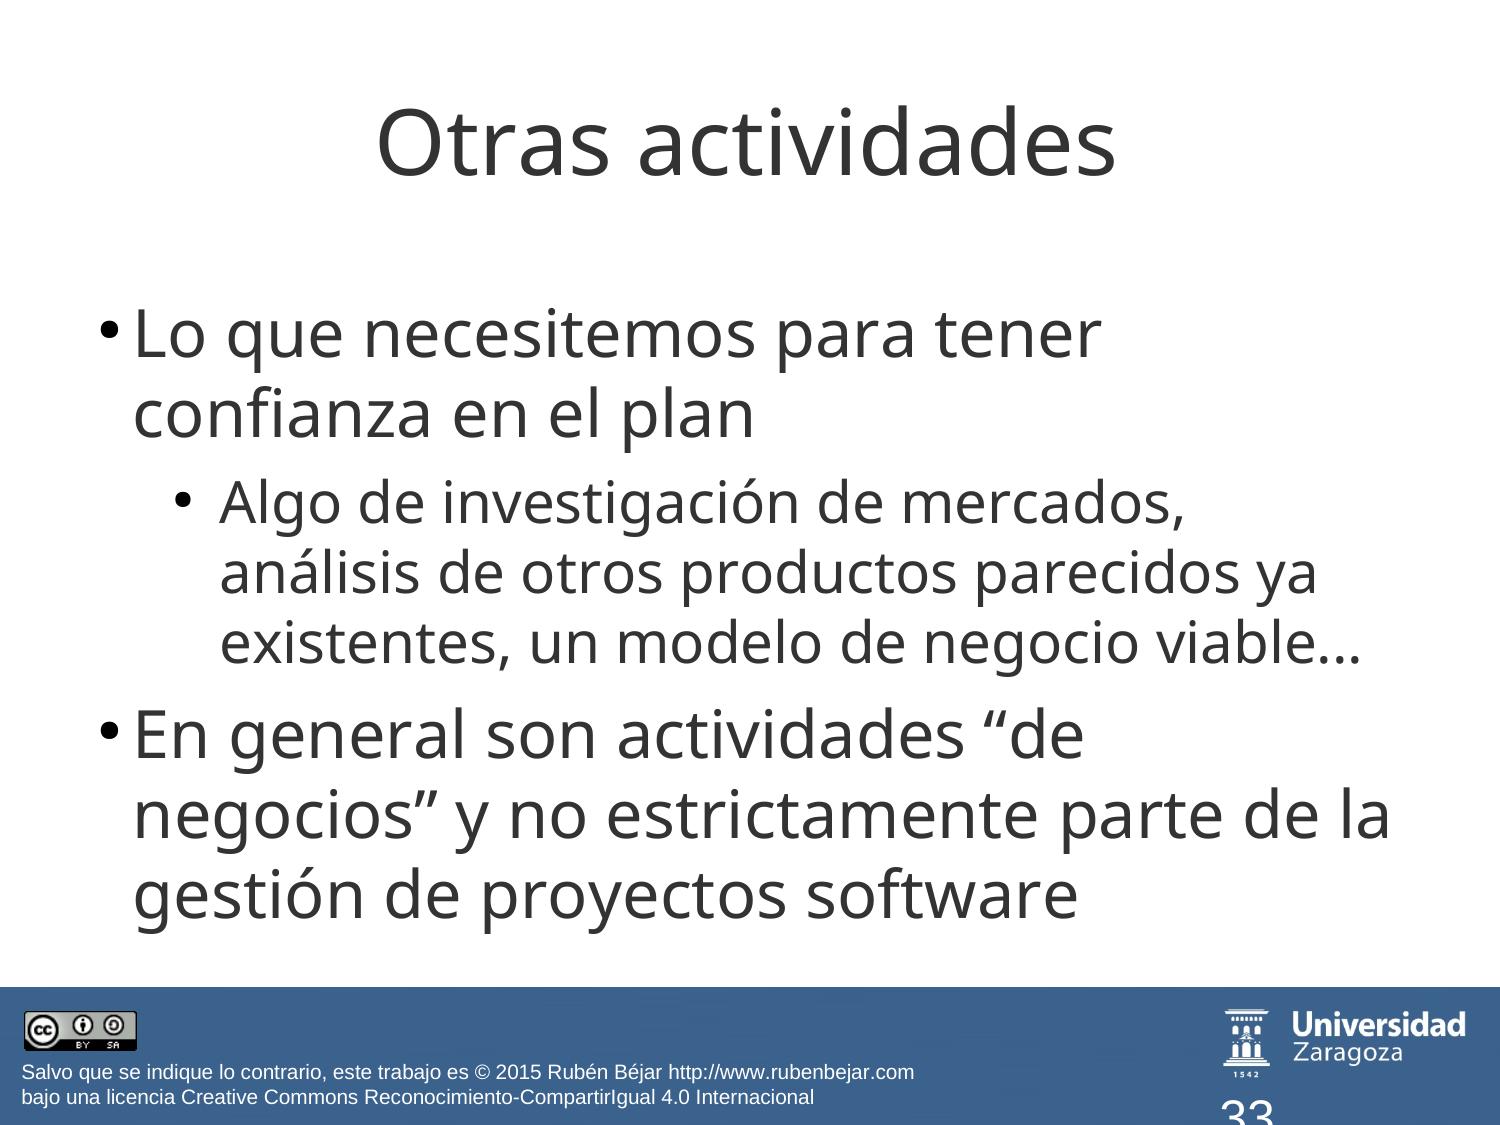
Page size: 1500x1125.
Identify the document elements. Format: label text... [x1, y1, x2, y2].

title Otras actividades [74, 21, 1420, 257]
list Lo que necesitemos para tener confianza en el plan Algo de investigación de mercados, análisis de otros productos parecidos ya existentes, un modelo de negocio viable... En general son actividades “de negocios” y no estrictamente parte de la gestión de proyectos software [82, 283, 1418, 957]
picture [0, 987, 1500, 1125]
